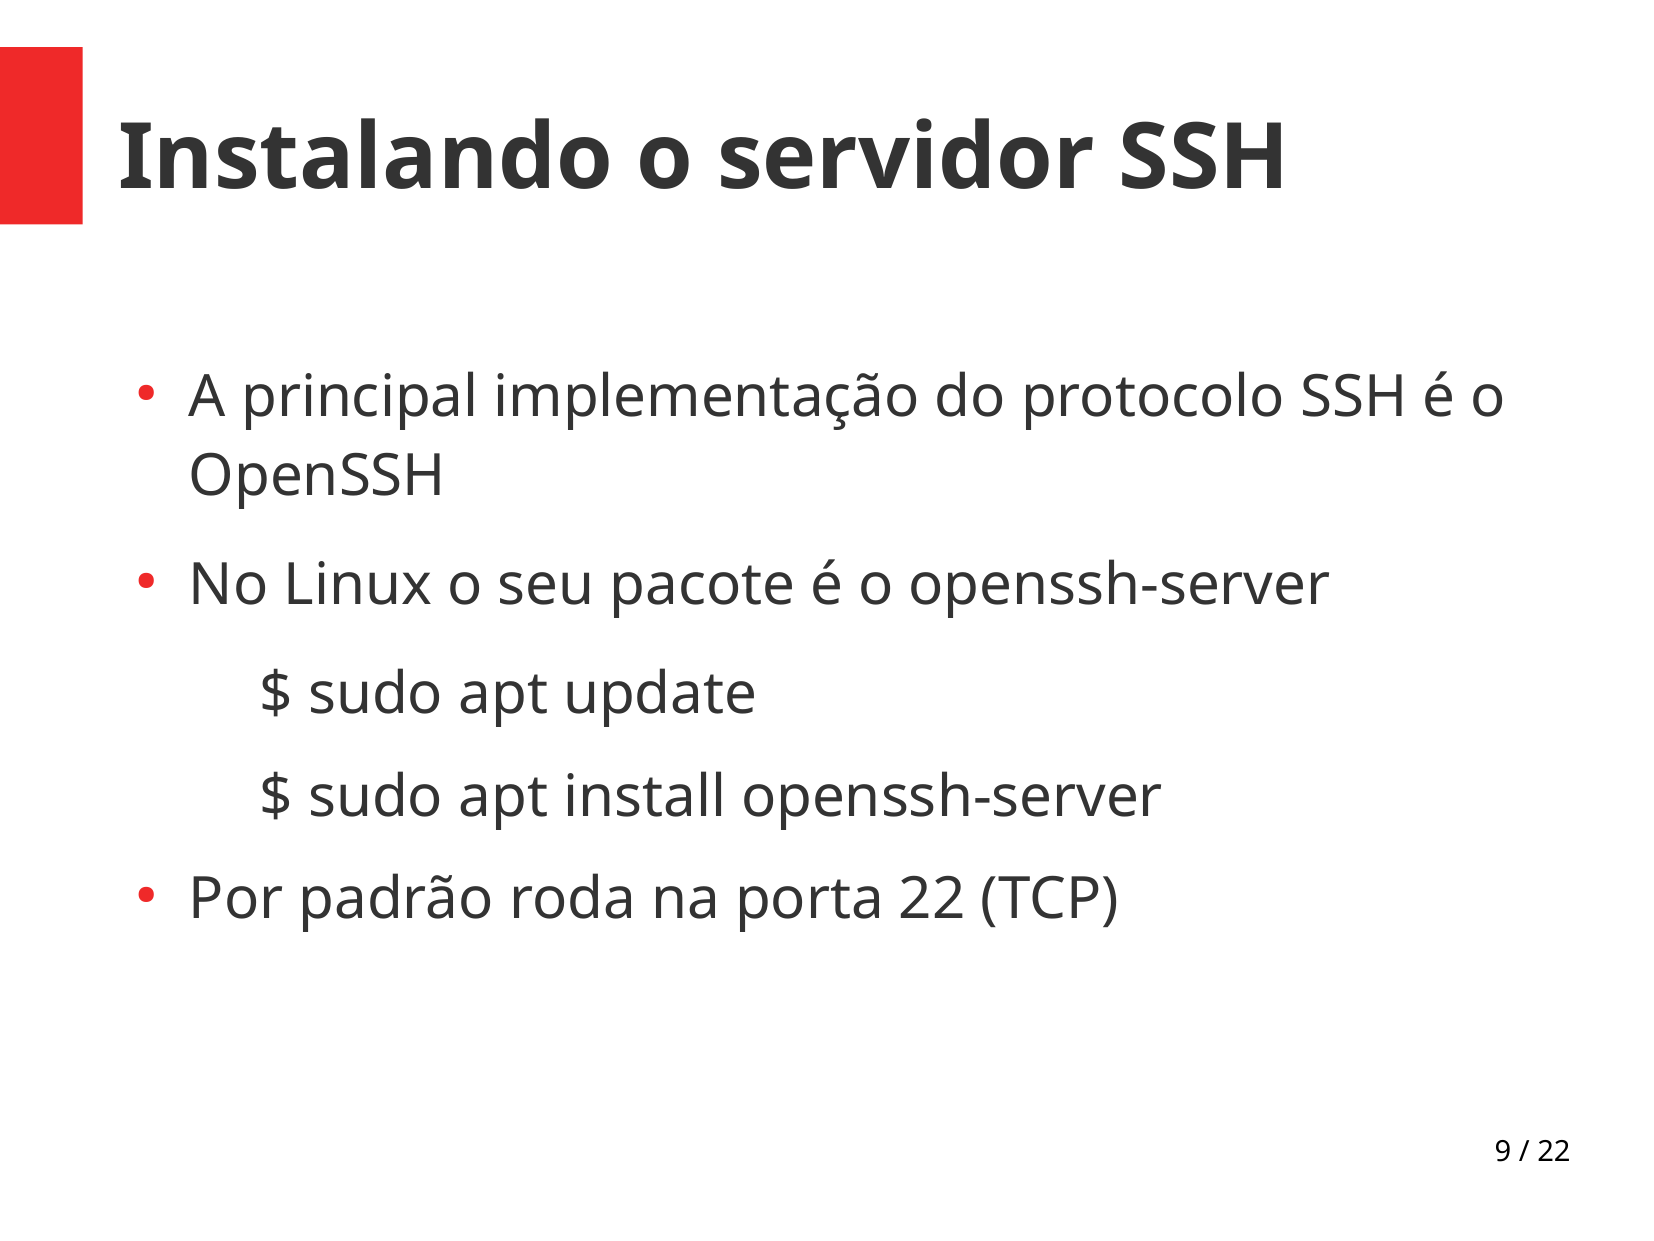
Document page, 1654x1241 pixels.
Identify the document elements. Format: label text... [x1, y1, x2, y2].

list A principal implementação do protocolo SSH é o OpenSSH No Linux o seu pacote é o openssh-server $ sudo apt update $ sudo apt install openssh-server Por padrão roda na porta 22 (TCP) [118, 354, 1536, 1074]
title Instalando o servidor SSH [118, 49, 1571, 257]
